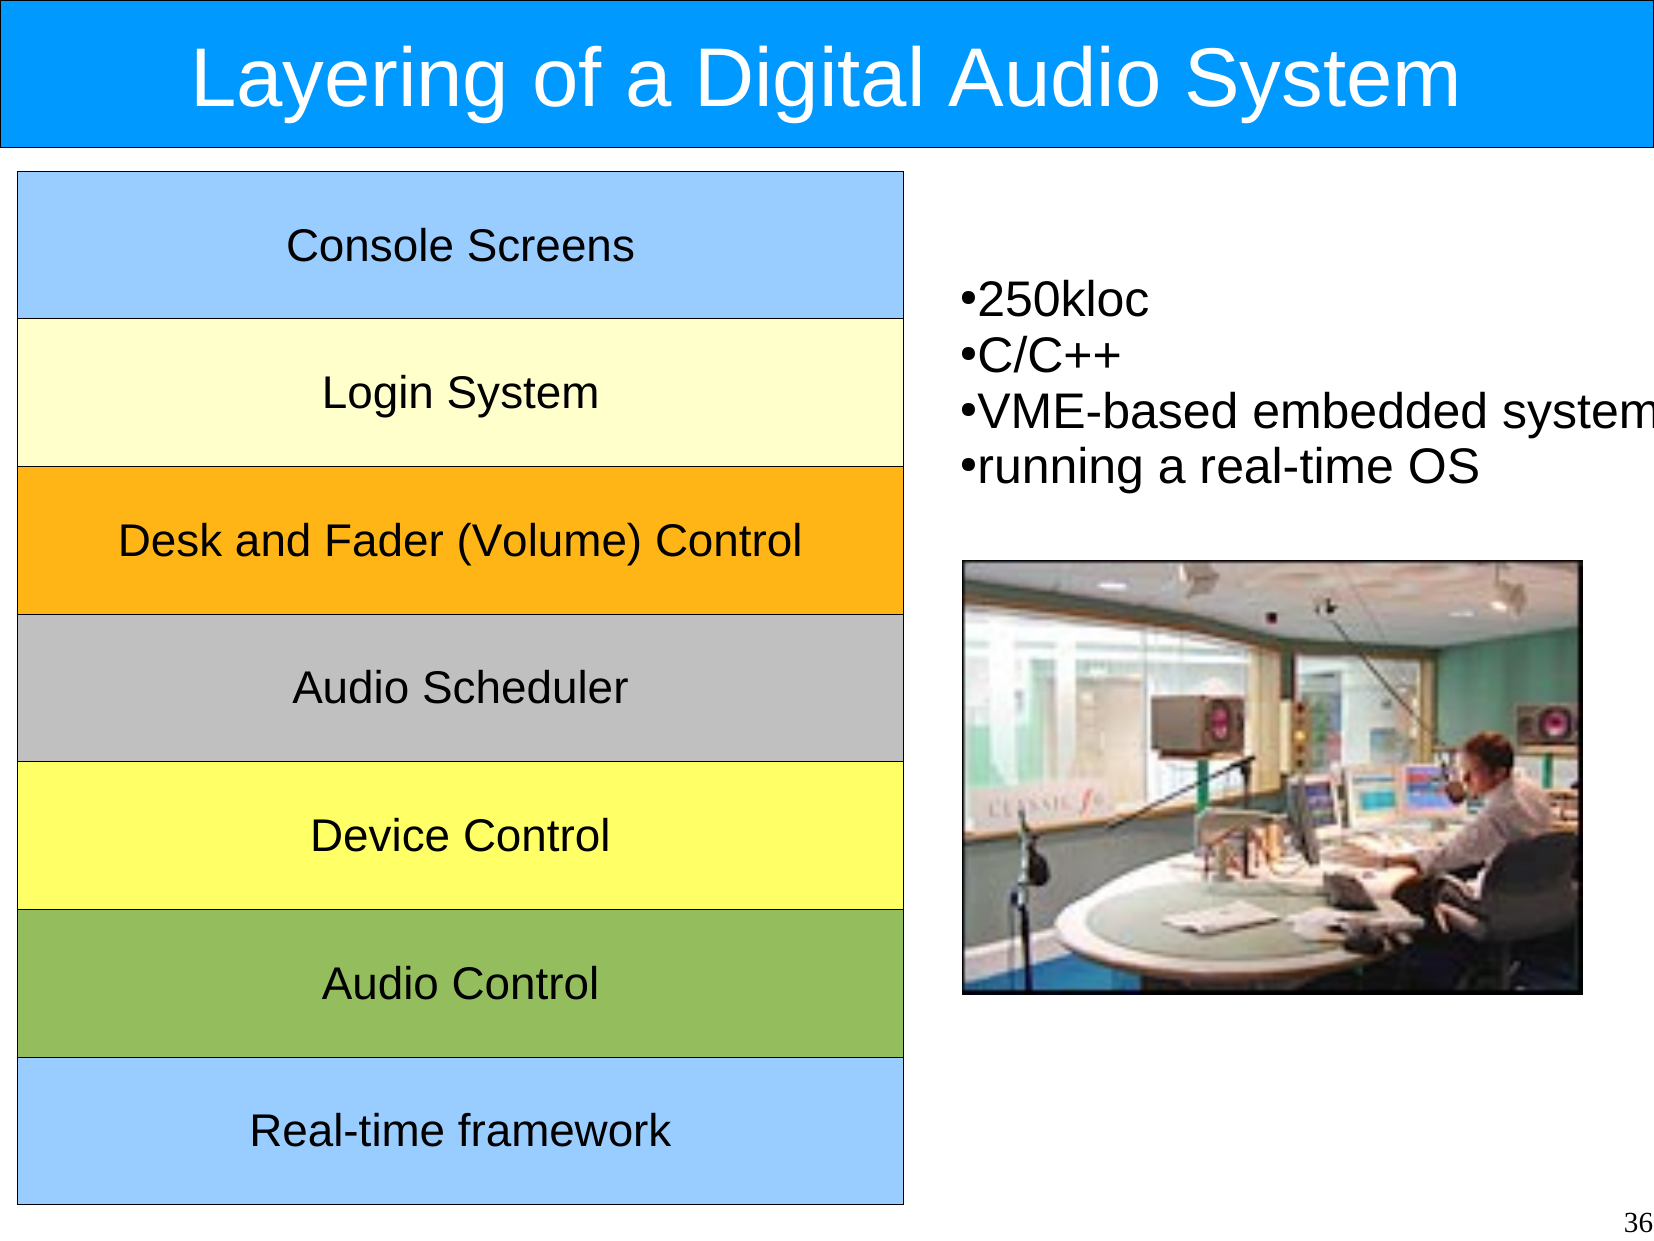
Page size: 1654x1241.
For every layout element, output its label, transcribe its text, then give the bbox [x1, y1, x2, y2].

title Layering of a Digital Audio System [82, 13, 1571, 142]
text_box Desk and Fader (Volume) Control [17, 467, 904, 615]
text_box 250kloc C/C++ VME-based embedded system running a real-time OS [944, 264, 1654, 502]
picture [962, 560, 1583, 995]
text_box Audio Scheduler [17, 615, 904, 762]
text_box Login System [17, 319, 904, 467]
text_box Real-time framework [17, 1058, 904, 1205]
text_box Console Screens [17, 171, 904, 319]
text_box Device Control [17, 762, 904, 910]
text_box Audio Control [17, 910, 904, 1058]
